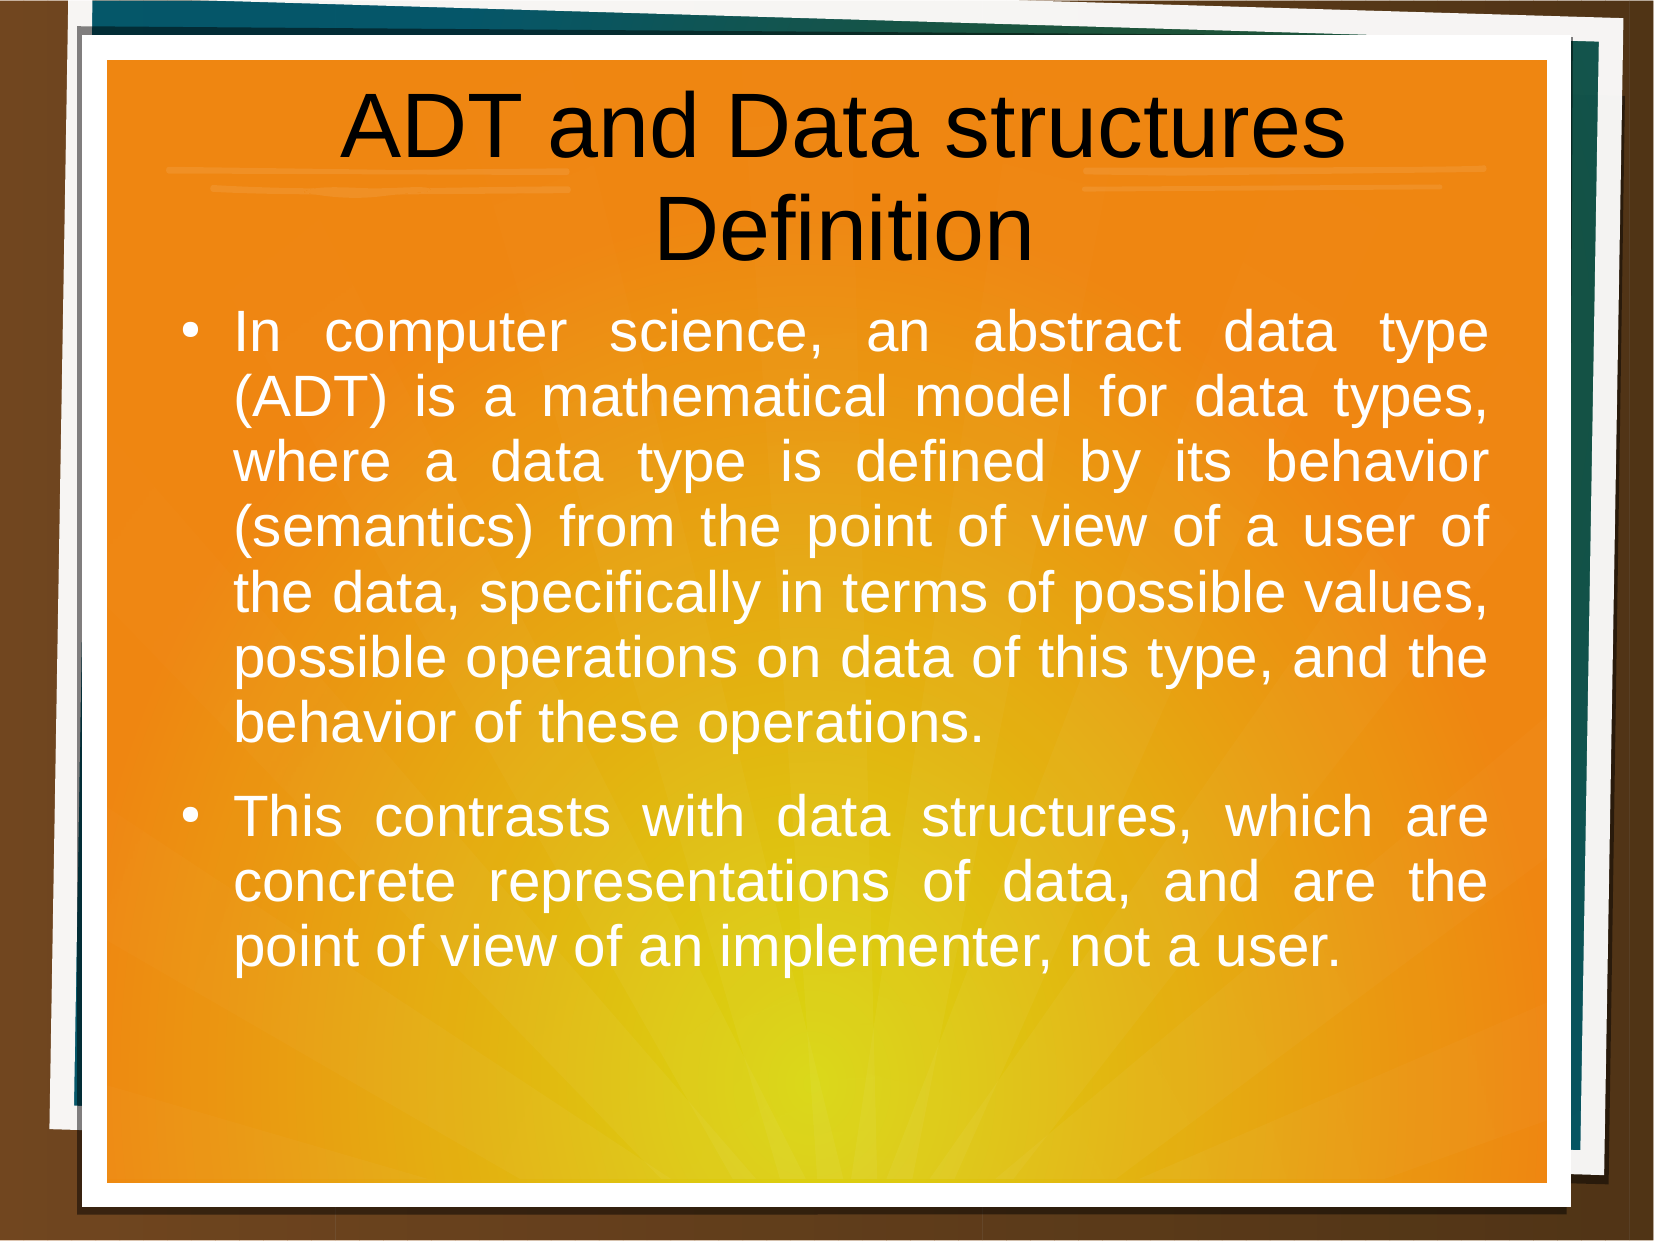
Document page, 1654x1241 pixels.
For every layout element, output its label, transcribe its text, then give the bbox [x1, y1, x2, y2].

title ADT and Data structures Definition [153, 0, 1536, 383]
list In computer science, an abstract data type (ADT) is a mathematical model for data types, where a data type is defined by its behavior (semantics) from the point of view of a user of the data, specifically in terms of possible values, possible operations on data of this type, and the behavior of these operations. This contrasts with data structures, which are concrete representations of data, and are the point of view of an implementer, not a user. [162, 299, 1492, 1241]
